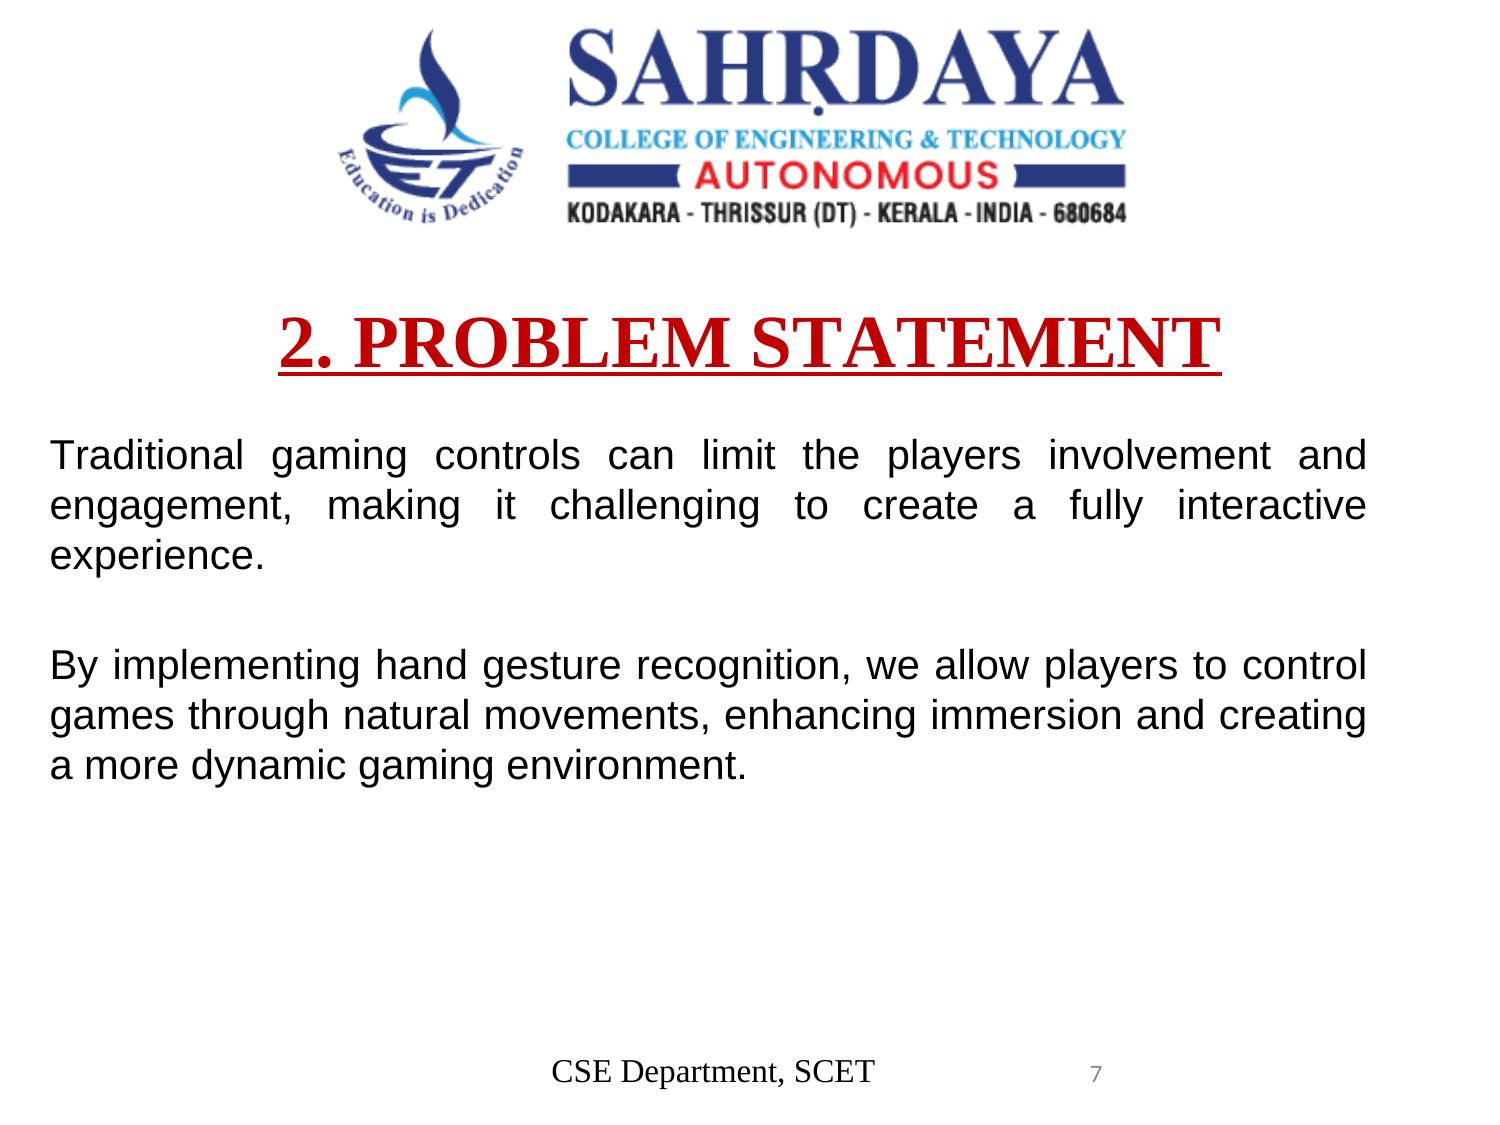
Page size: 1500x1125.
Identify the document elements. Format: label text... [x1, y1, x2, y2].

text_box [75, 162, 1443, 1103]
text_box 2. PROBLEM STATEMENT [75, 285, 1426, 365]
picture [284, 0, 1177, 265]
text_box Traditional gaming controls can limit the players involvement and engagement, making it challenging to create a fully interactive experience. By implementing hand gesture recognition, we allow players to control games through natural movements, enhancing immersion and creating a more dynamic gaming environment. [34, 420, 1385, 899]
text_box CSE Department, SCET [312, 1037, 1201, 1098]
